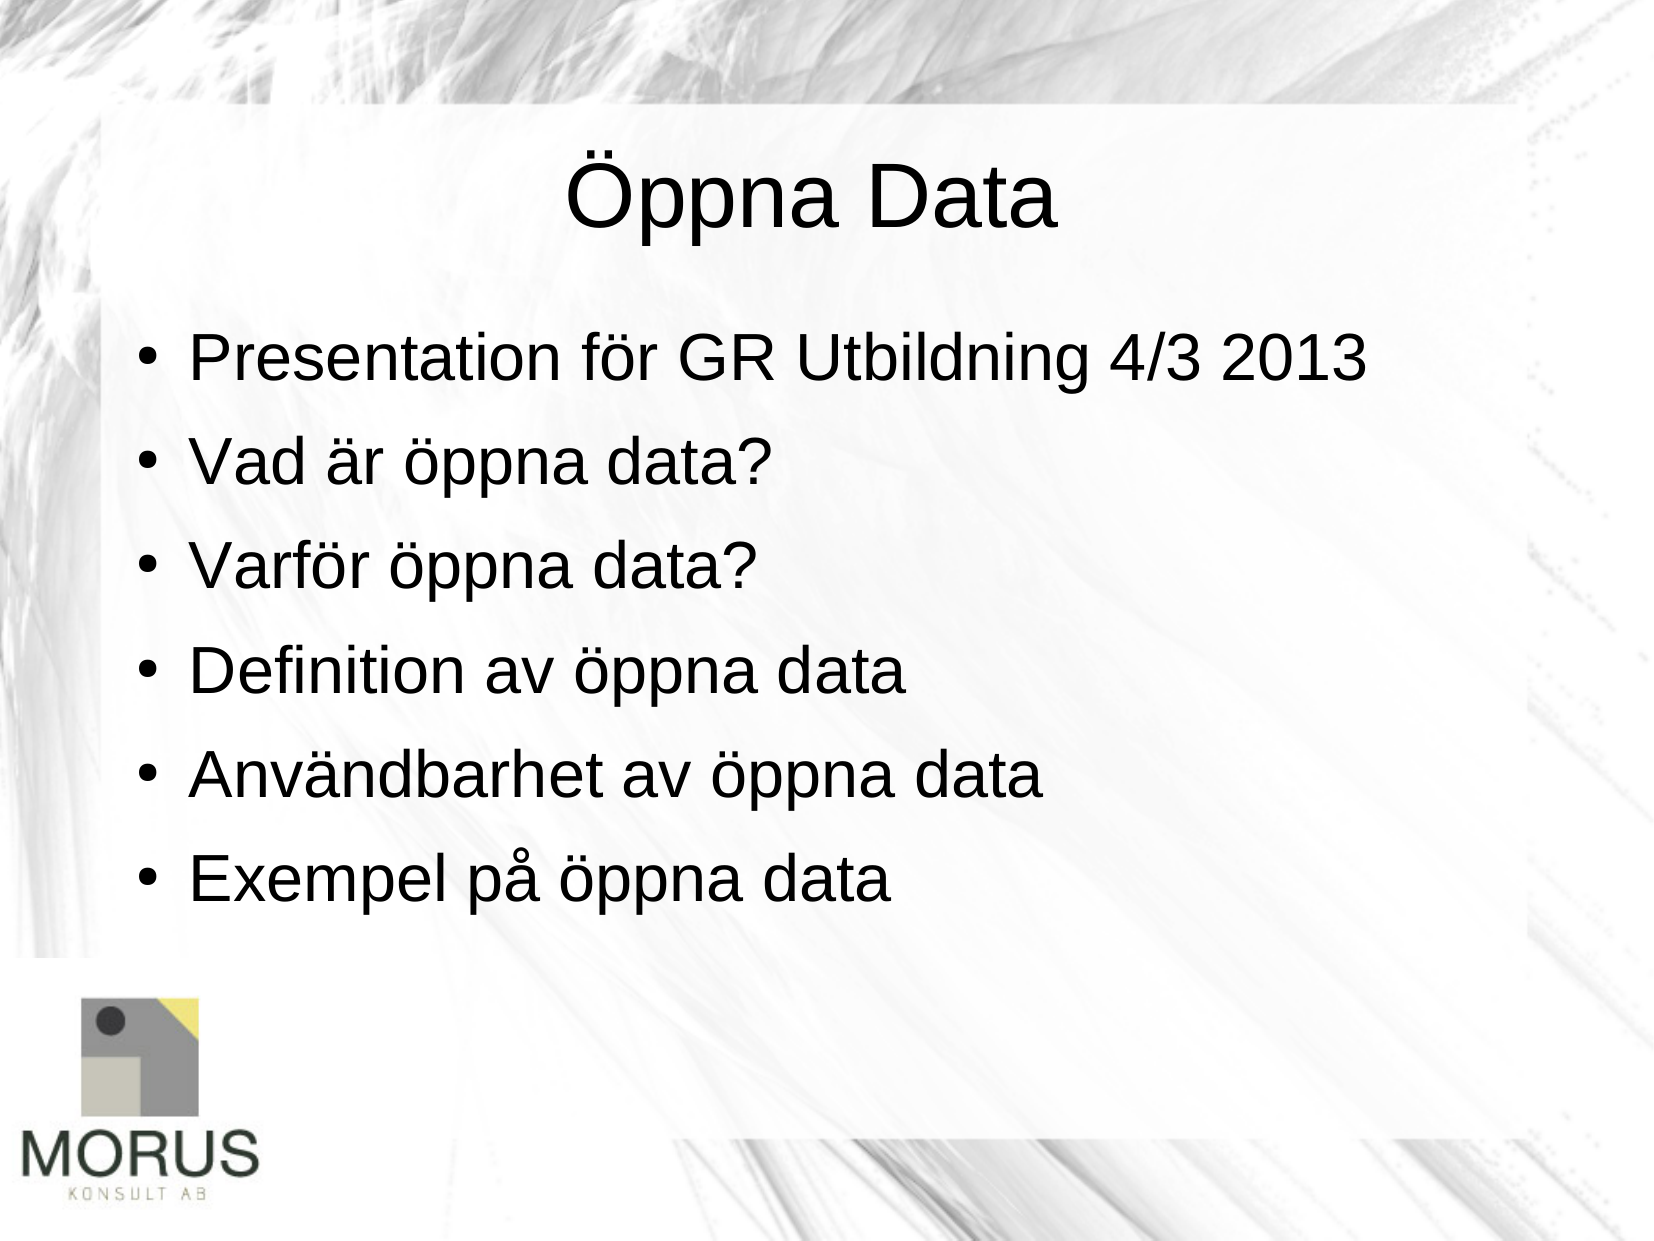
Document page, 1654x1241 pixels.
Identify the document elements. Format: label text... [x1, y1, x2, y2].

picture [0, 0, 1654, 1241]
title Öppna Data [118, 112, 1506, 281]
list Presentation för GR Utbildning 4/3 2013 Vad är öppna data? Varför öppna data? Definition av öppna data Användbarhet av öppna data Exempel på öppna data [118, 319, 1571, 1040]
